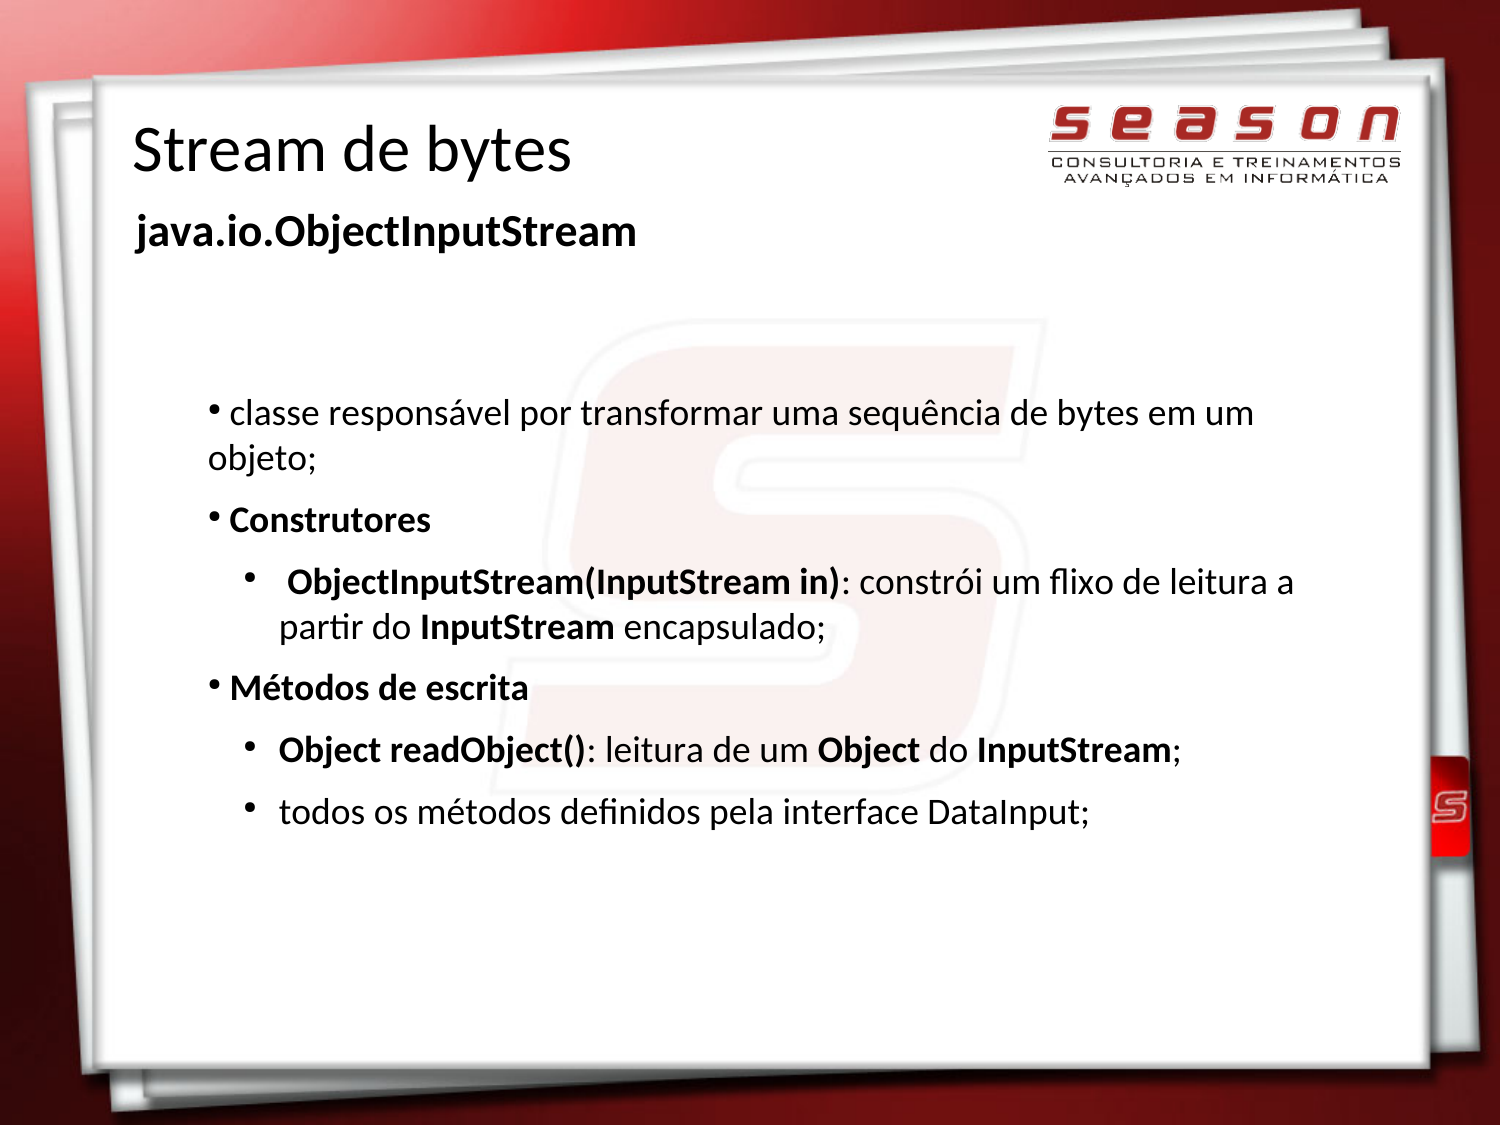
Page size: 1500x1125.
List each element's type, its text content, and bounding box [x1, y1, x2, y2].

title Stream de bytes [118, 33, 1394, 257]
text_box classe responsável por transformar uma sequência de bytes em um objeto; Construtores ObjectInputStream(InputStream in): constrói um flixo de leitura a partir do InputStream encapsulado; Métodos de escrita Object readObject(): leitura de um Object do InputStream; todos os métodos definidos pela interface DataInput; [207, 357, 1328, 863]
text_box java.io.ObjectInputStream [119, 200, 1240, 256]
picture [0, 0, 1500, 1125]
